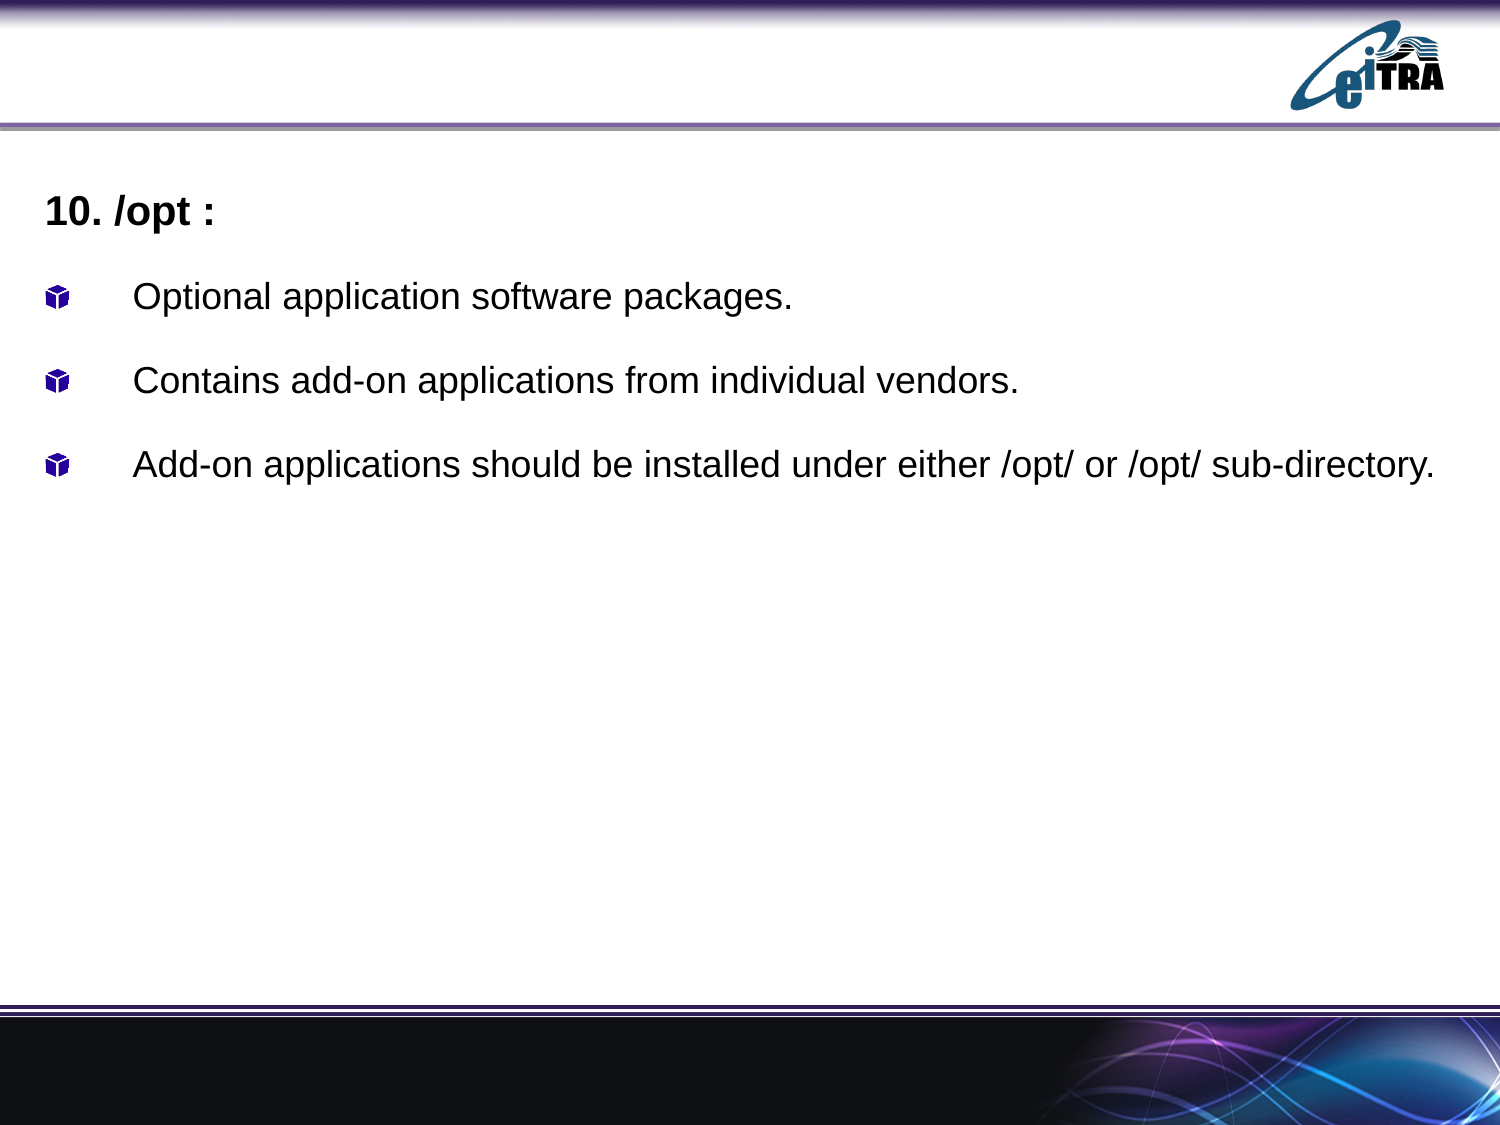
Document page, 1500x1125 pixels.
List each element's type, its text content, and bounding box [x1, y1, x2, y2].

picture [0, 0, 1500, 146]
text_box 10. /opt : Optional application software packages. Contains add-on applications from individual vendors. Add-on applications should be installed under either /opt/ or /opt/ sub-directory. [30, 179, 1456, 652]
picture [0, 1005, 1500, 1125]
